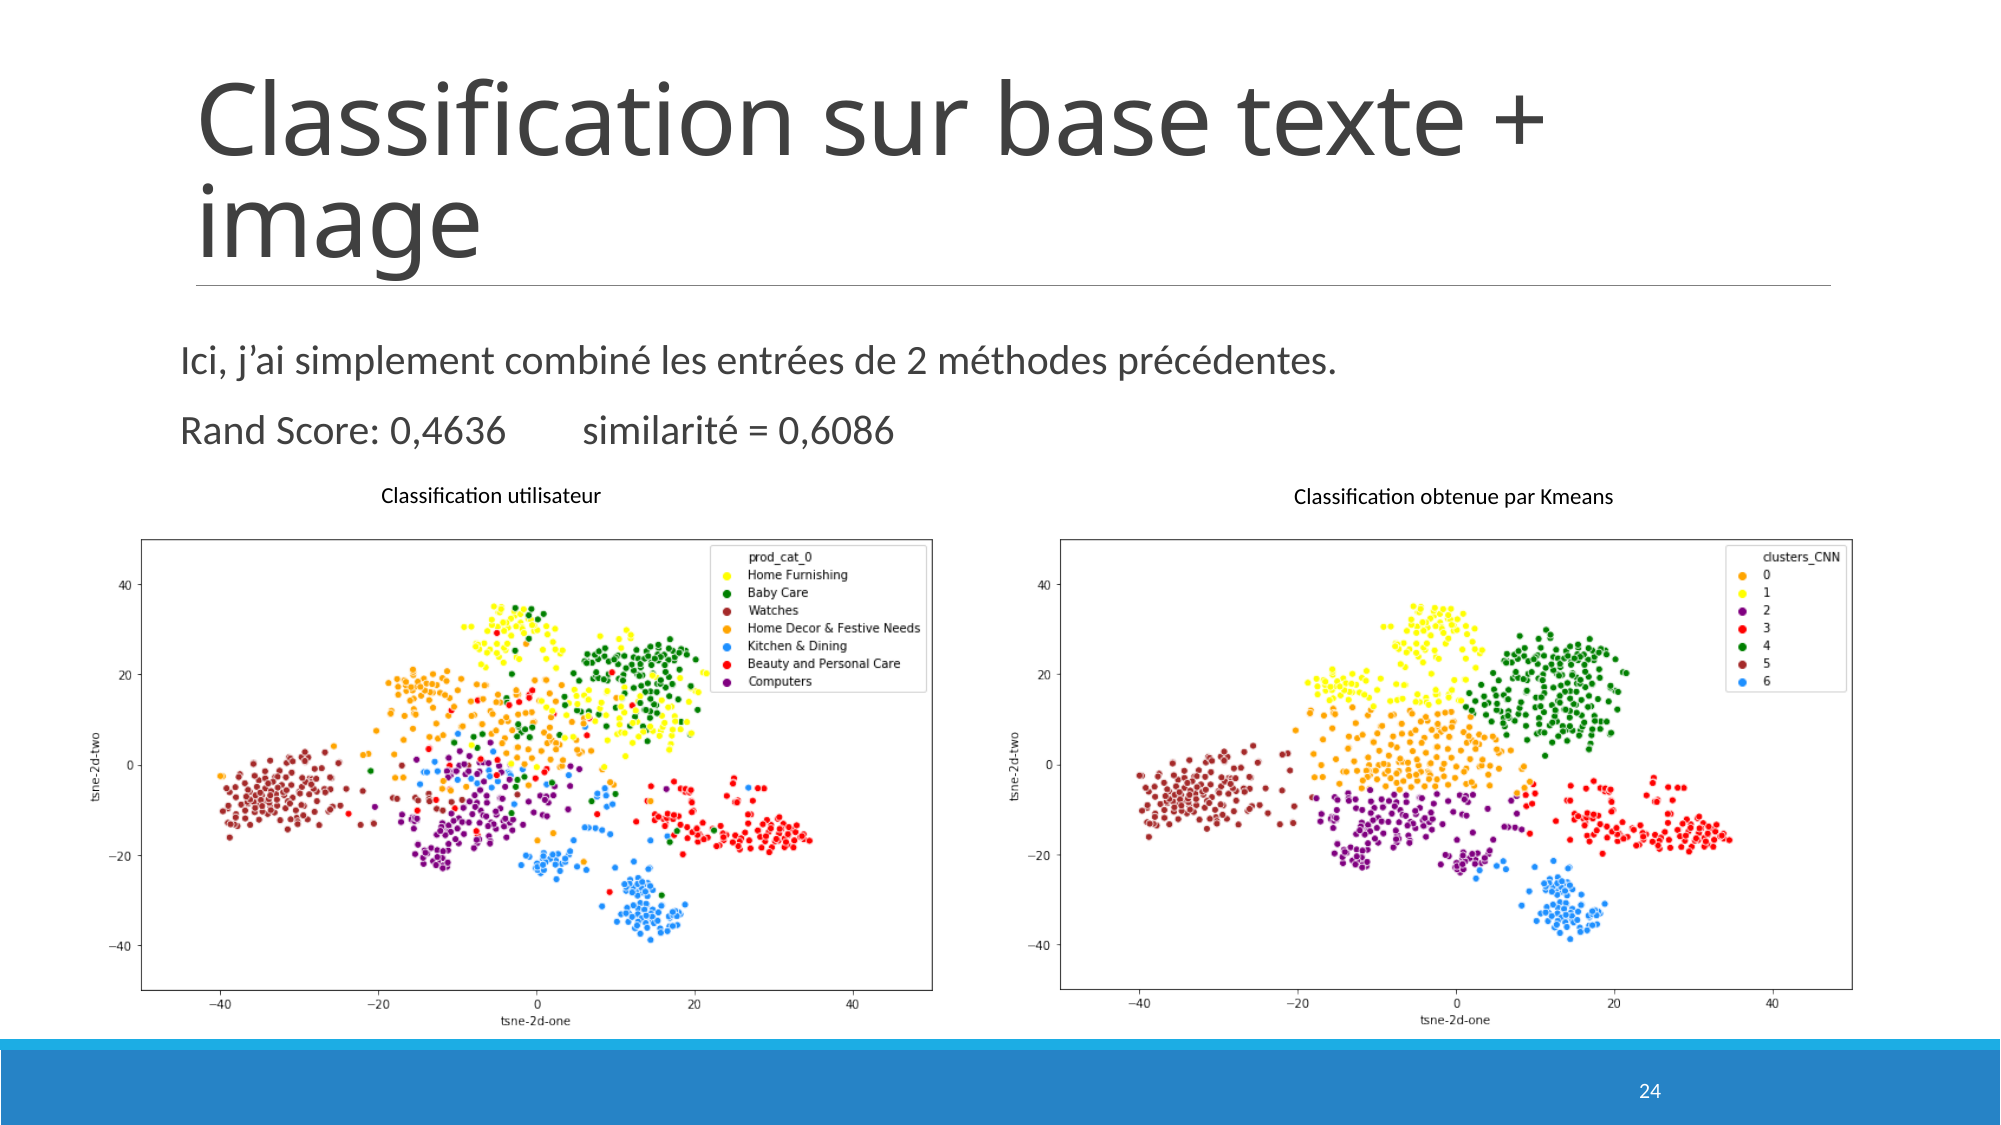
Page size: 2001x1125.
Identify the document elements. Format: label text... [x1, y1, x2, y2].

picture [83, 532, 939, 1035]
text_box Classification utilisateur [366, 473, 672, 517]
text_box Classification obtenue par Kmeans [1279, 474, 1672, 518]
text_box [1624, 1059, 1840, 1120]
list Ici, j’ai simplement combiné les entrées de 2 méthodes précédentes. Rand Score: 0,4636 similarité = 0,6086 [180, 331, 1831, 963]
title Classification sur base texte + image [180, 47, 1831, 286]
picture [1002, 532, 1859, 1034]
